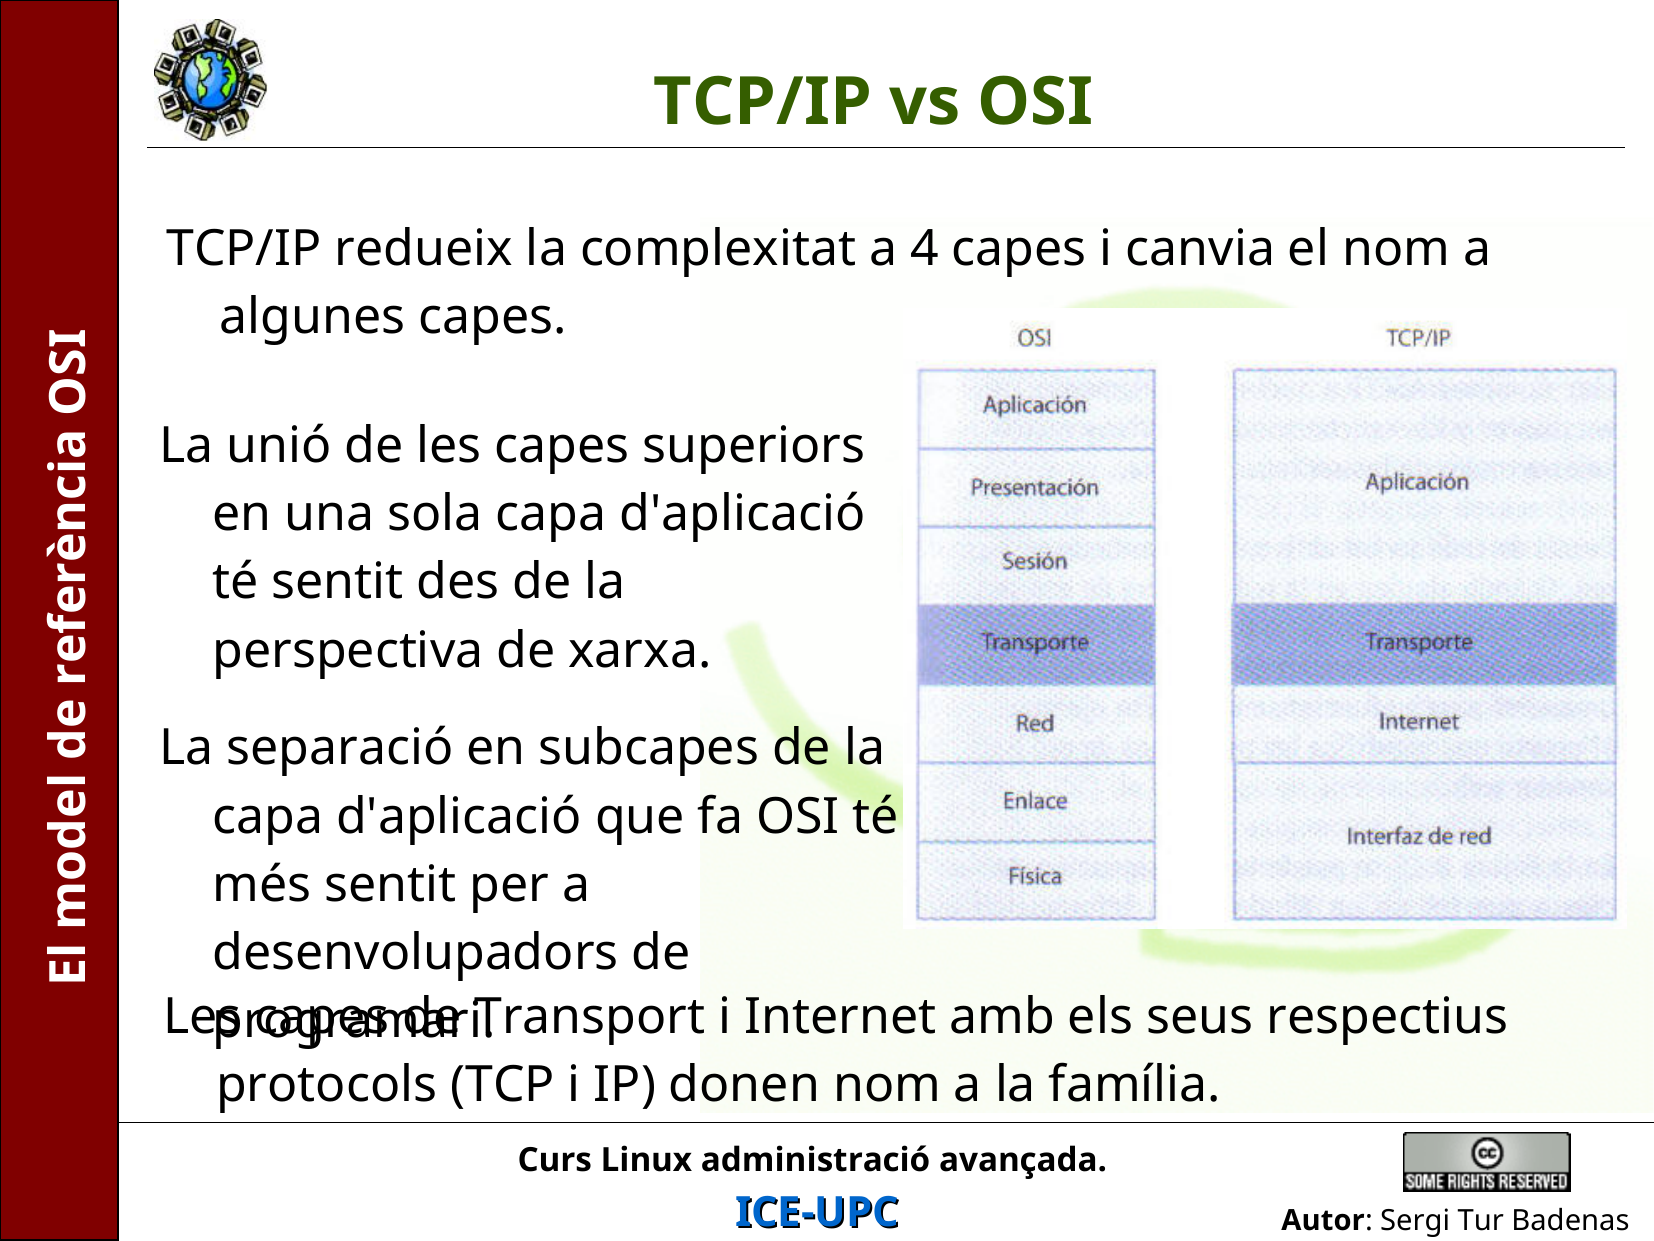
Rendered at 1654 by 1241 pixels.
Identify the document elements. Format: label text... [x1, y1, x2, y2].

text_box TCP/IP redueix la complexitat a 4 capes i canvia el nom a algunes capes. [148, 212, 1588, 329]
text_box Les capes de Transport i Internet amb els seus respectius protocols (TCP i IP) donen nom a la família. [145, 979, 1620, 1097]
picture [1403, 1132, 1571, 1192]
list La unió de les capes superiors en una sola capa d'aplicació té sentit des de la perspectiva de xarxa. La separació en subcapes de la capa d'aplicació que fa OSI té més sentit per a desenvolupadors de programari. [141, 213, 903, 1014]
title TCP/IP vs OSI [129, 49, 1619, 148]
picture [154, 19, 268, 49]
picture [700, 217, 1654, 1113]
